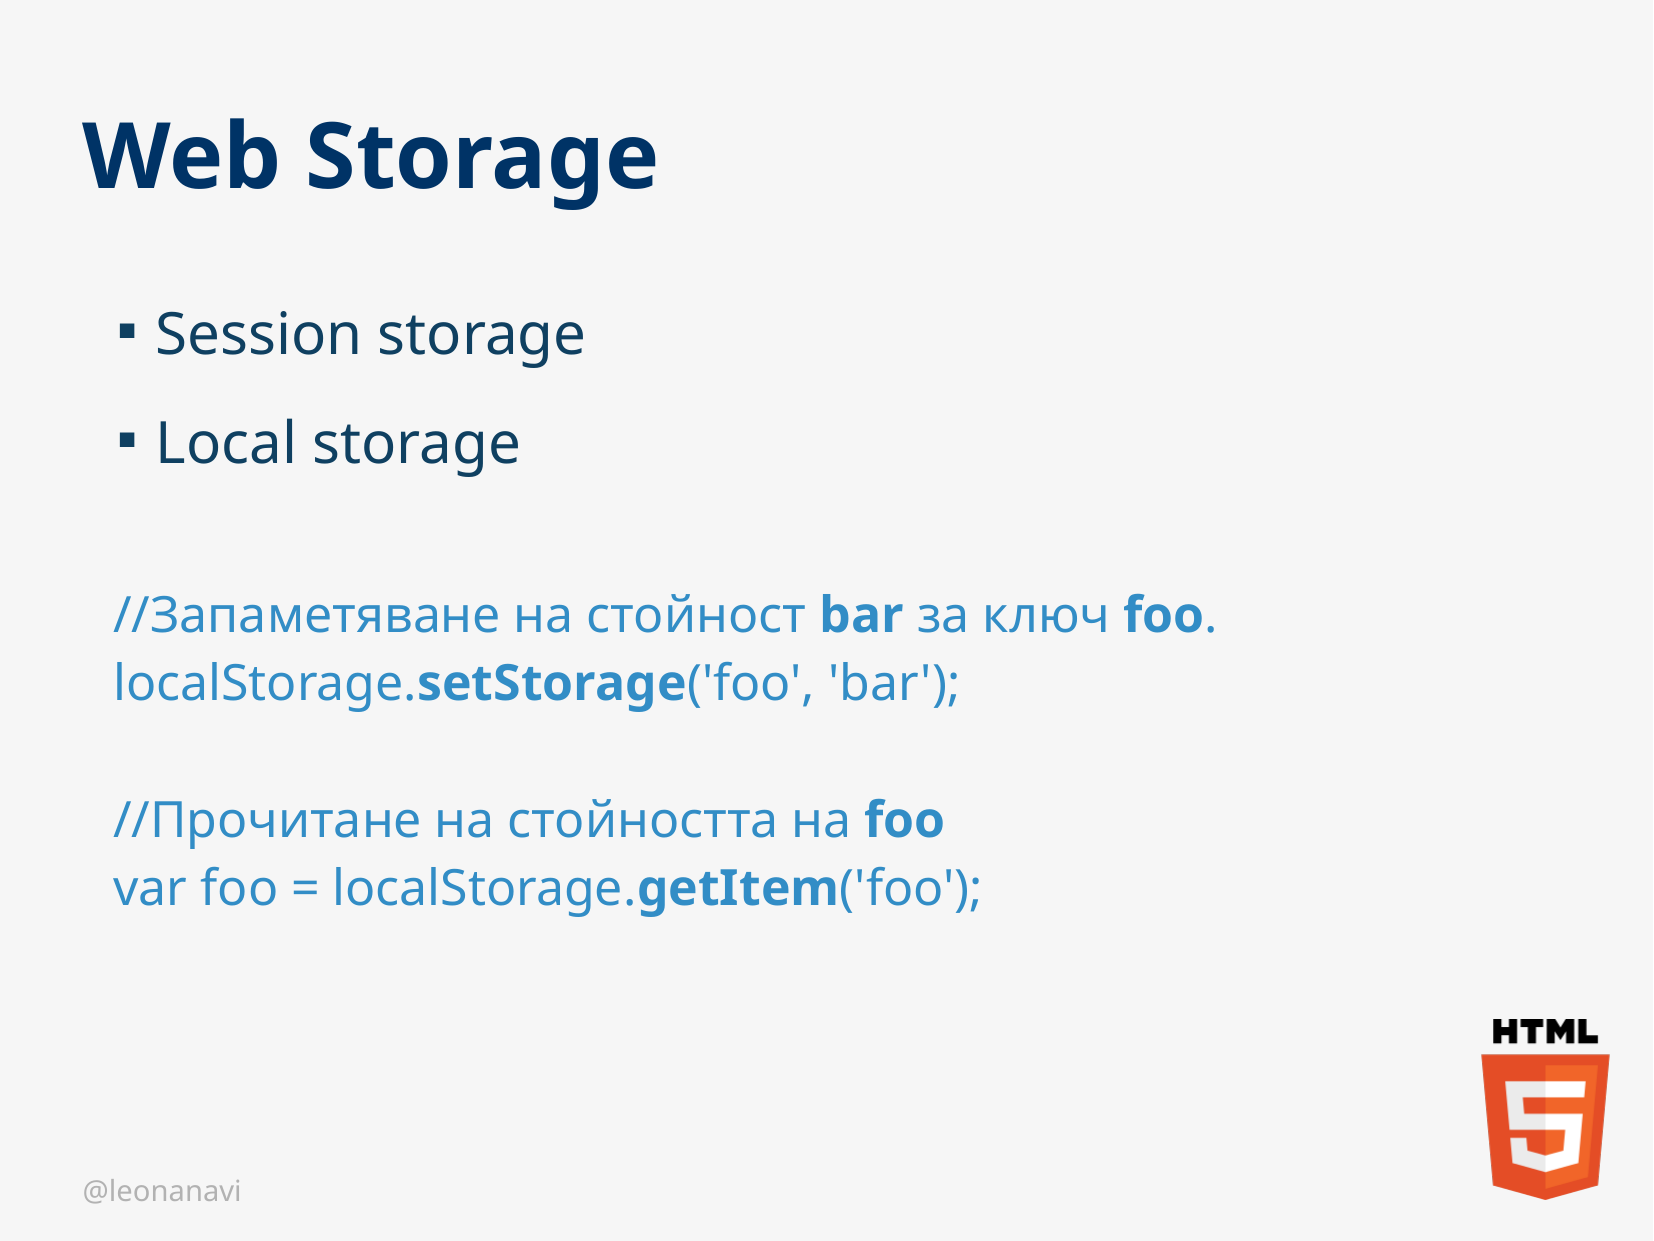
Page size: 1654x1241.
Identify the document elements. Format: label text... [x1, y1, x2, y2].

title Web Storage [82, 49, 1571, 257]
text_box Session storage Local storage [105, 285, 590, 538]
picture [1455, 1019, 1636, 1201]
text_box //Запаметяване на стойност bar за ключ foo. localStorage.setStorage('foo', 'bar'); //Прочитане на стойността на foo var foo = localStorage.getItem('foo'); [98, 571, 1188, 880]
